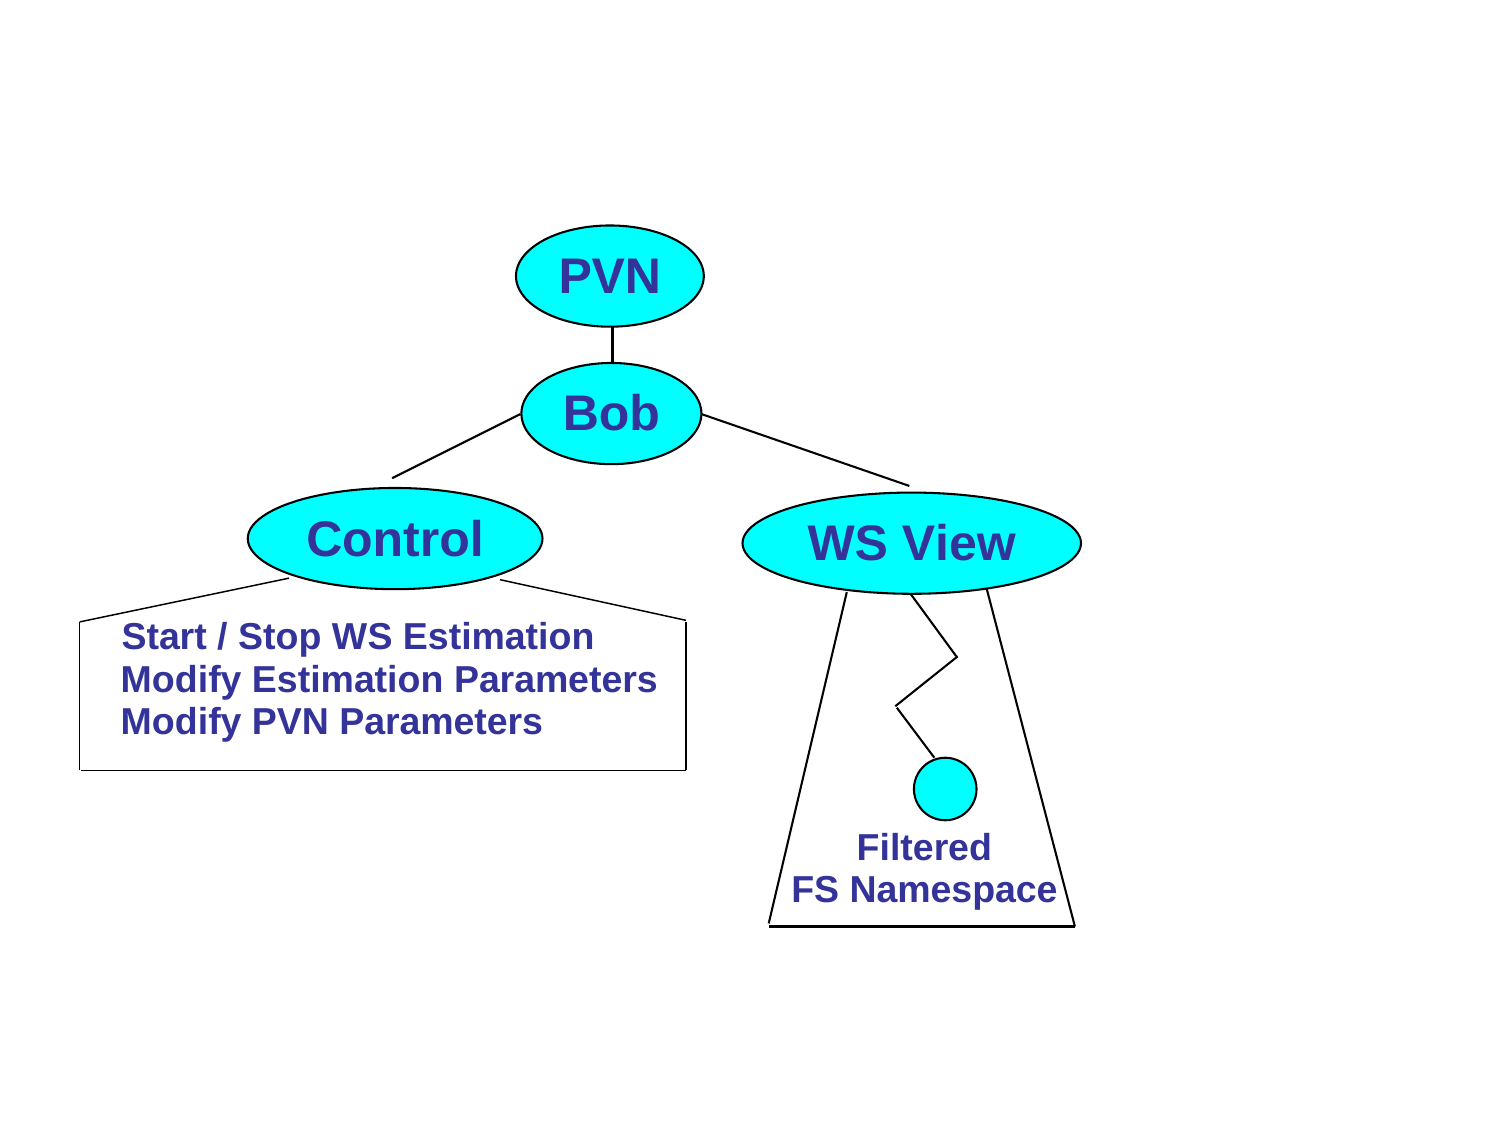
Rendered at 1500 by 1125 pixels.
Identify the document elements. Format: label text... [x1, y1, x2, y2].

text_box Bob [521, 362, 702, 465]
text_box [913, 757, 977, 818]
text_box PVN [515, 225, 704, 327]
text_box WS View [742, 492, 1082, 594]
text_box Control [247, 487, 543, 590]
text_box Filtered FS Namespace [776, 818, 1073, 919]
text_box Start / Stop WS Estimation Modify Estimation Parameters Modify PVN Parameters [95, 604, 685, 770]
